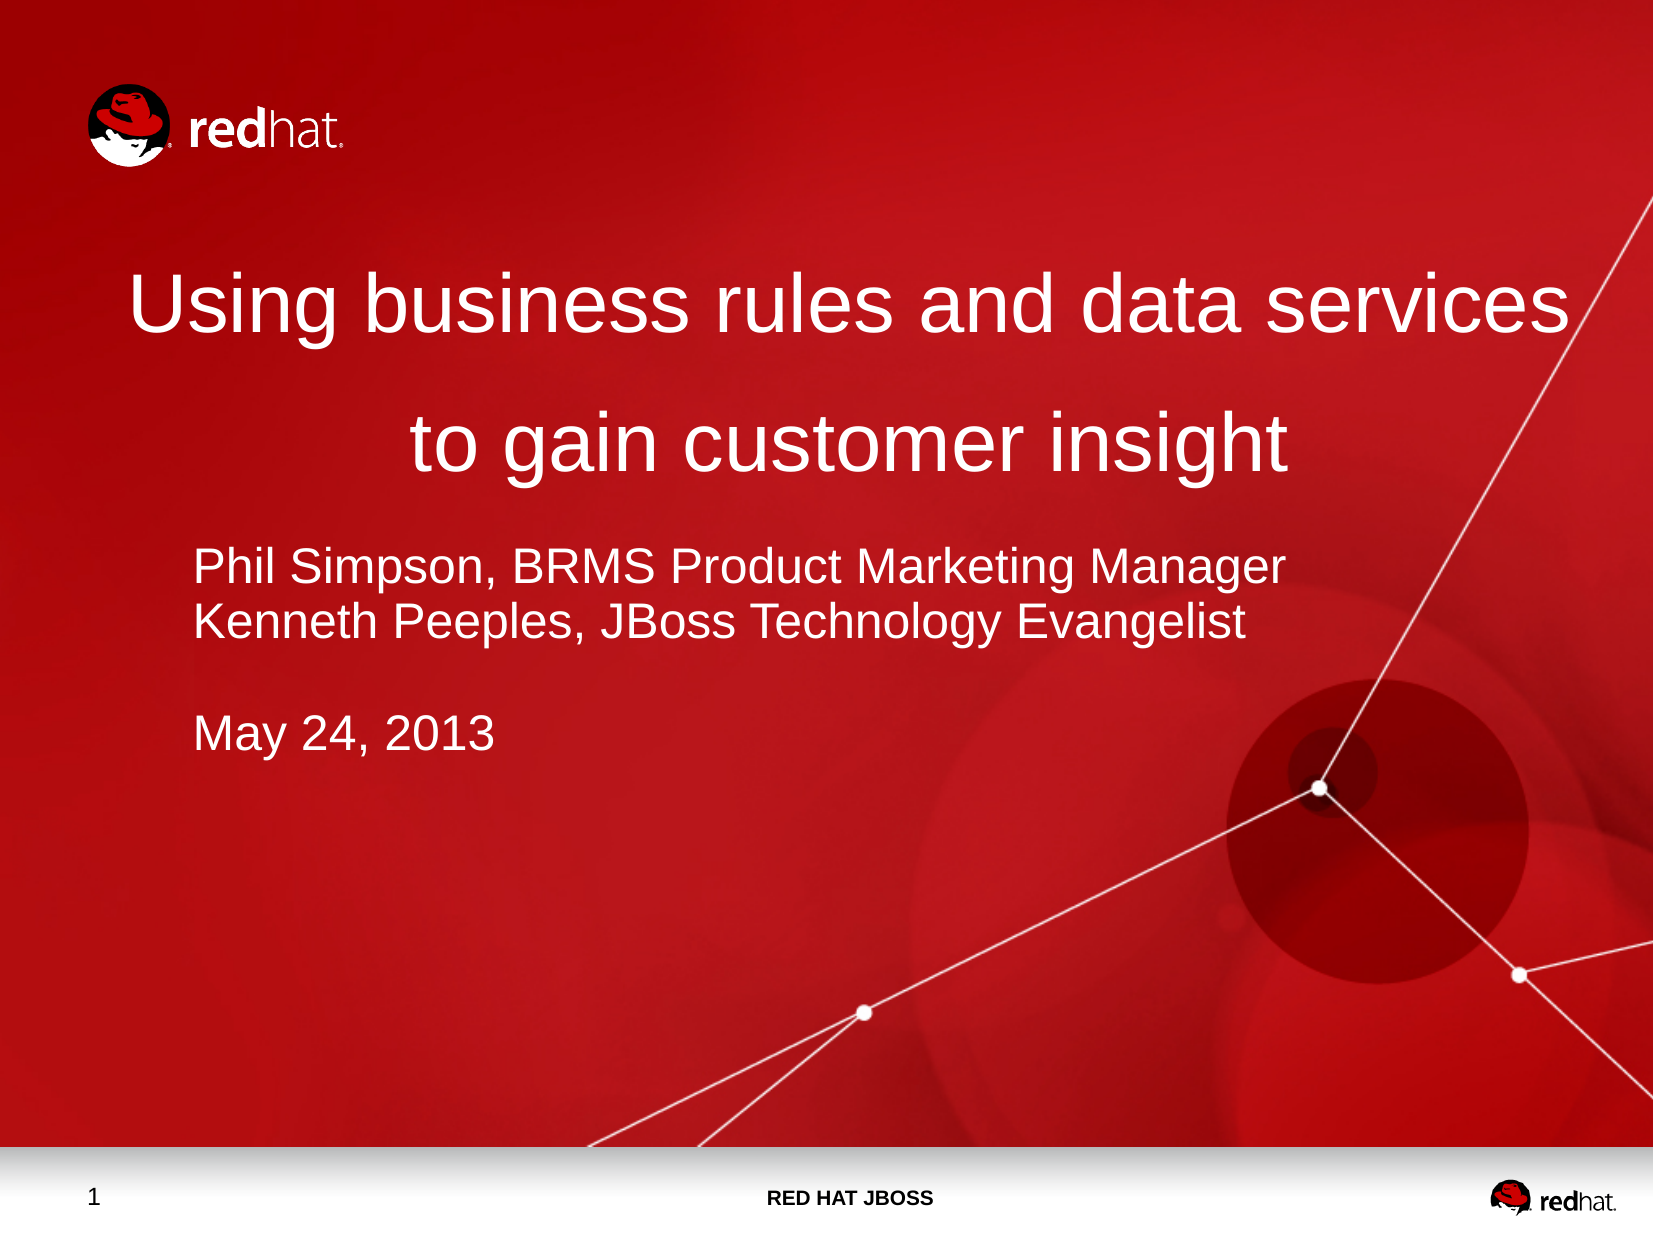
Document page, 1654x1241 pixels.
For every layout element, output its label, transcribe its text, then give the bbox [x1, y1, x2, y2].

text_box Phil Simpson, BRMS Product Marketing Manager Kenneth Peeples, JBoss Technology Evangelist May 24, 2013 [177, 419, 1653, 769]
picture [0, 0, 1653, 1241]
text_box Using business rules and data services to gain customer insight [112, 203, 1653, 563]
